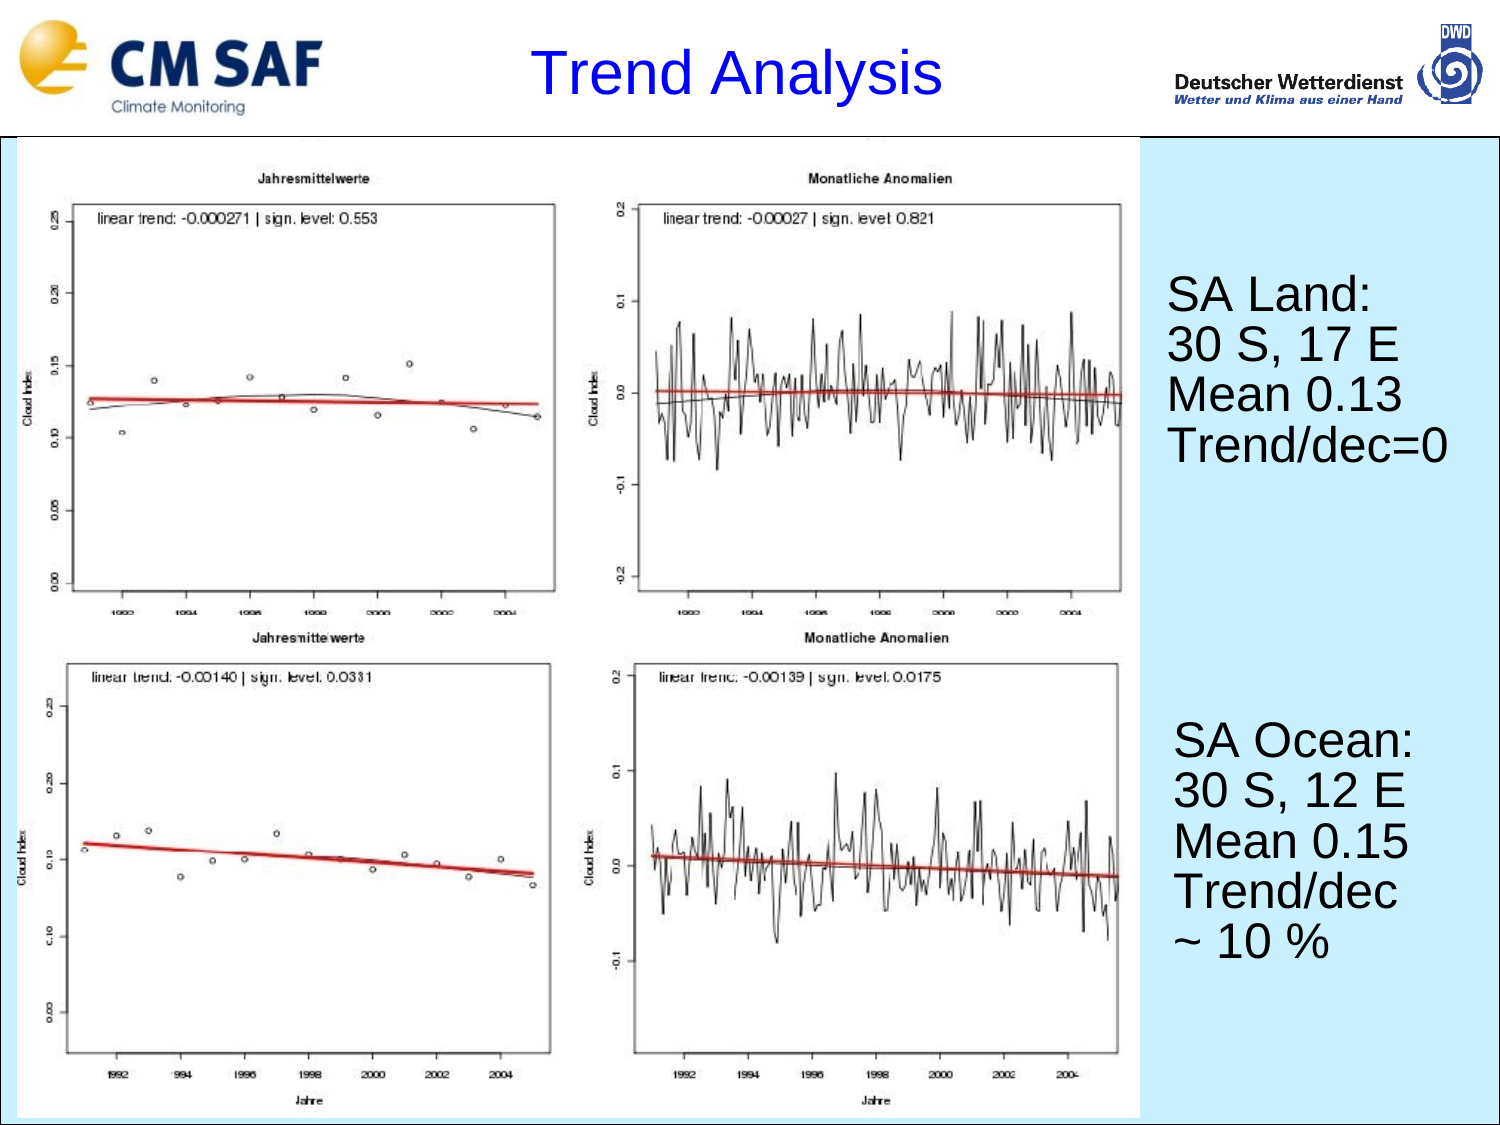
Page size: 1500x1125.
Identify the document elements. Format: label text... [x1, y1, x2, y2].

picture [17, 19, 325, 117]
text_box SA Ocean: 30 S, 12 E Mean 0.15 Trend/dec ~ 10 % [1158, 709, 1430, 977]
picture [1175, 24, 1483, 104]
text_box Trend Analysis [289, 42, 1160, 121]
text_box SA Land: 30 S, 17 E Mean 0.13 Trend/dec=0 [1151, 263, 1464, 480]
picture [17, 137, 1140, 1118]
